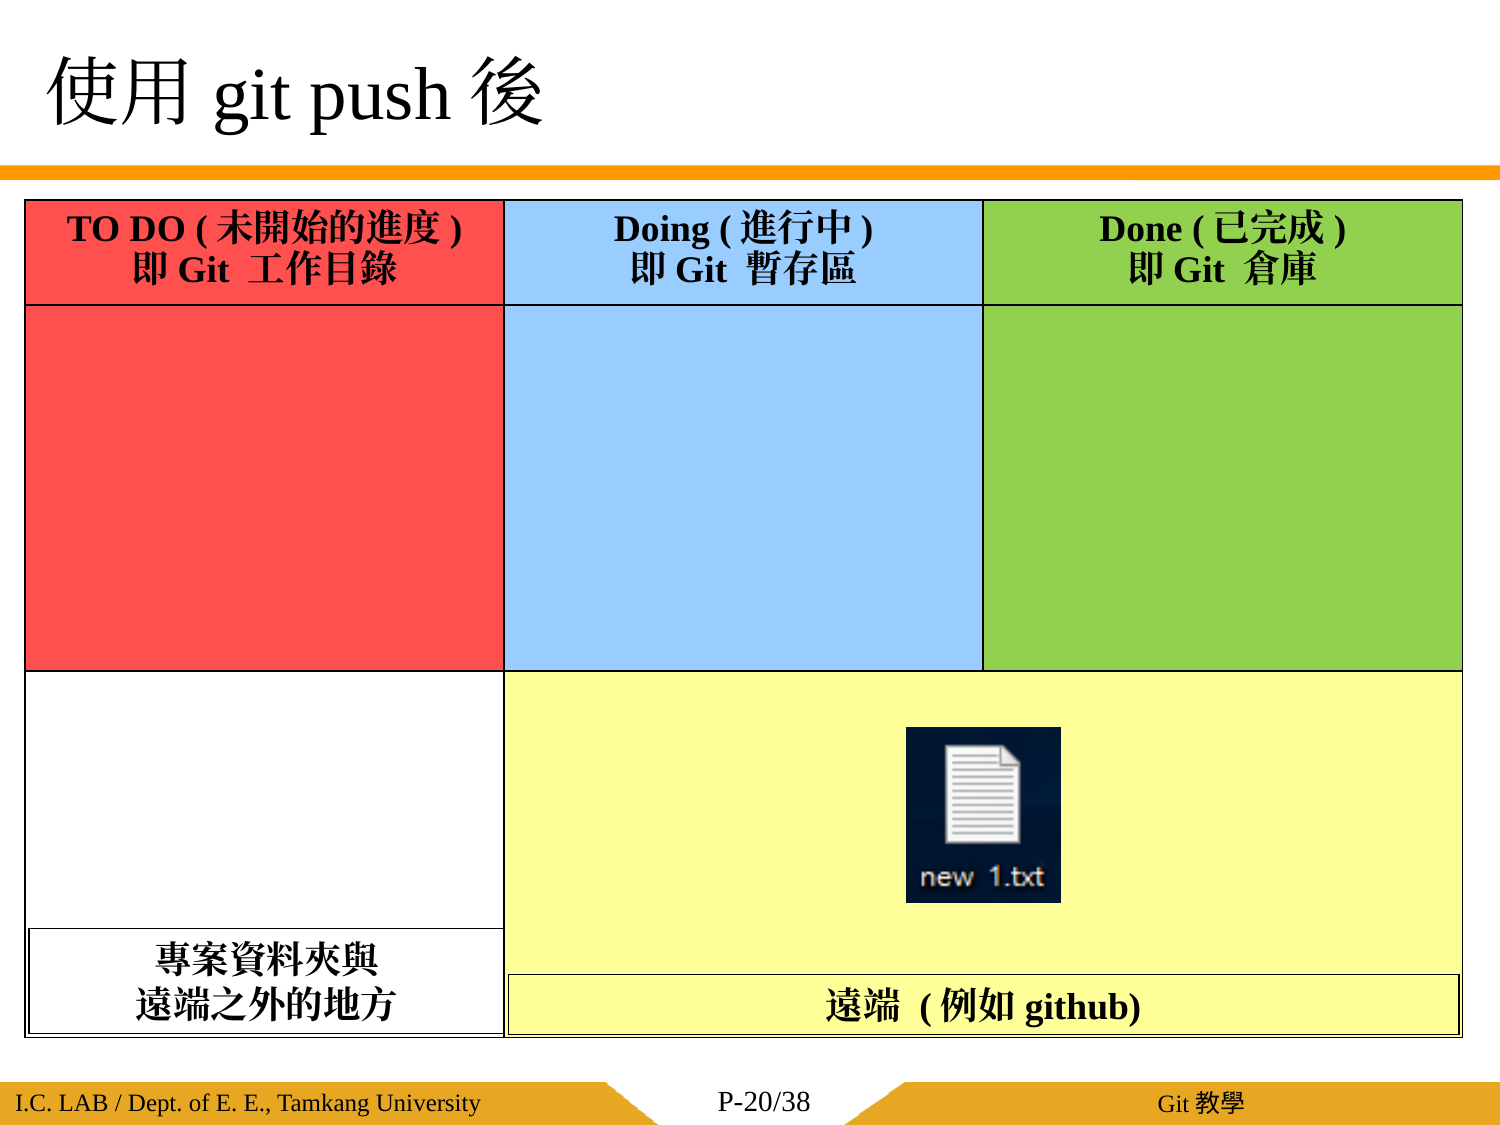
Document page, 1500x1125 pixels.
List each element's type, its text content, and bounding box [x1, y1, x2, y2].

table_header Done (已完成) 即Git 倉庫 [984, 201, 1462, 304]
table_cell [984, 306, 1462, 670]
picture [906, 727, 1061, 903]
table_cell [26, 672, 503, 1037]
text_box 遠端 (例如github) [508, 974, 1459, 1035]
text_box 專案資料夾與 遠端之外的地方 [29, 928, 505, 1034]
table_header TO DO (未開始的進度) 即Git 工作目錄 [26, 201, 503, 304]
table_cell [505, 672, 1462, 1037]
table_cell [26, 306, 503, 670]
picture [0, 1082, 658, 1125]
table_cell [505, 306, 982, 670]
picture [842, 1082, 1500, 1125]
title 使用git push後 [29, 19, 1459, 161]
table_header Doing (進行中) 即Git 暫存區 [505, 201, 982, 304]
